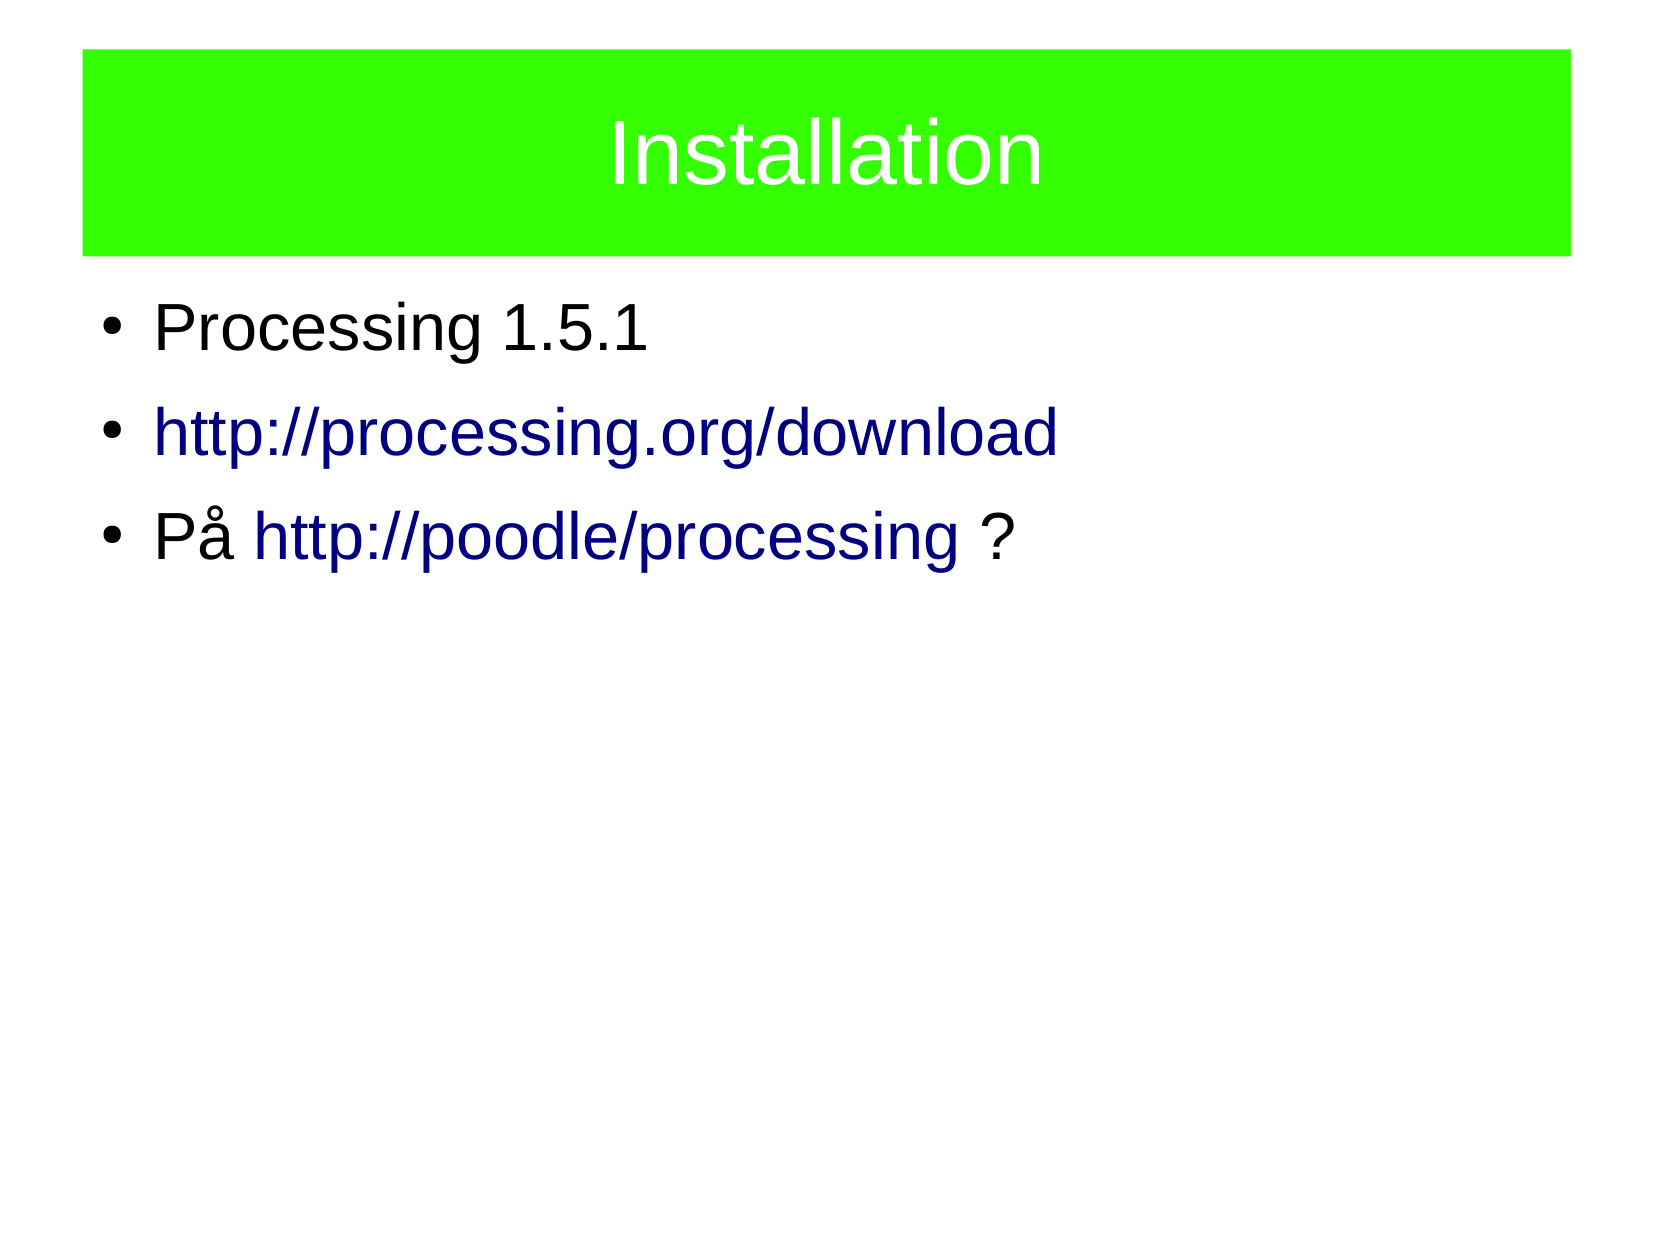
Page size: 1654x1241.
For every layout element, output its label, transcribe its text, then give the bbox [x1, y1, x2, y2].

title Installation [82, 49, 1571, 257]
list Processing 1.5.1 http://processing.org/download På http://poodle/processing ? [82, 290, 1571, 1109]
